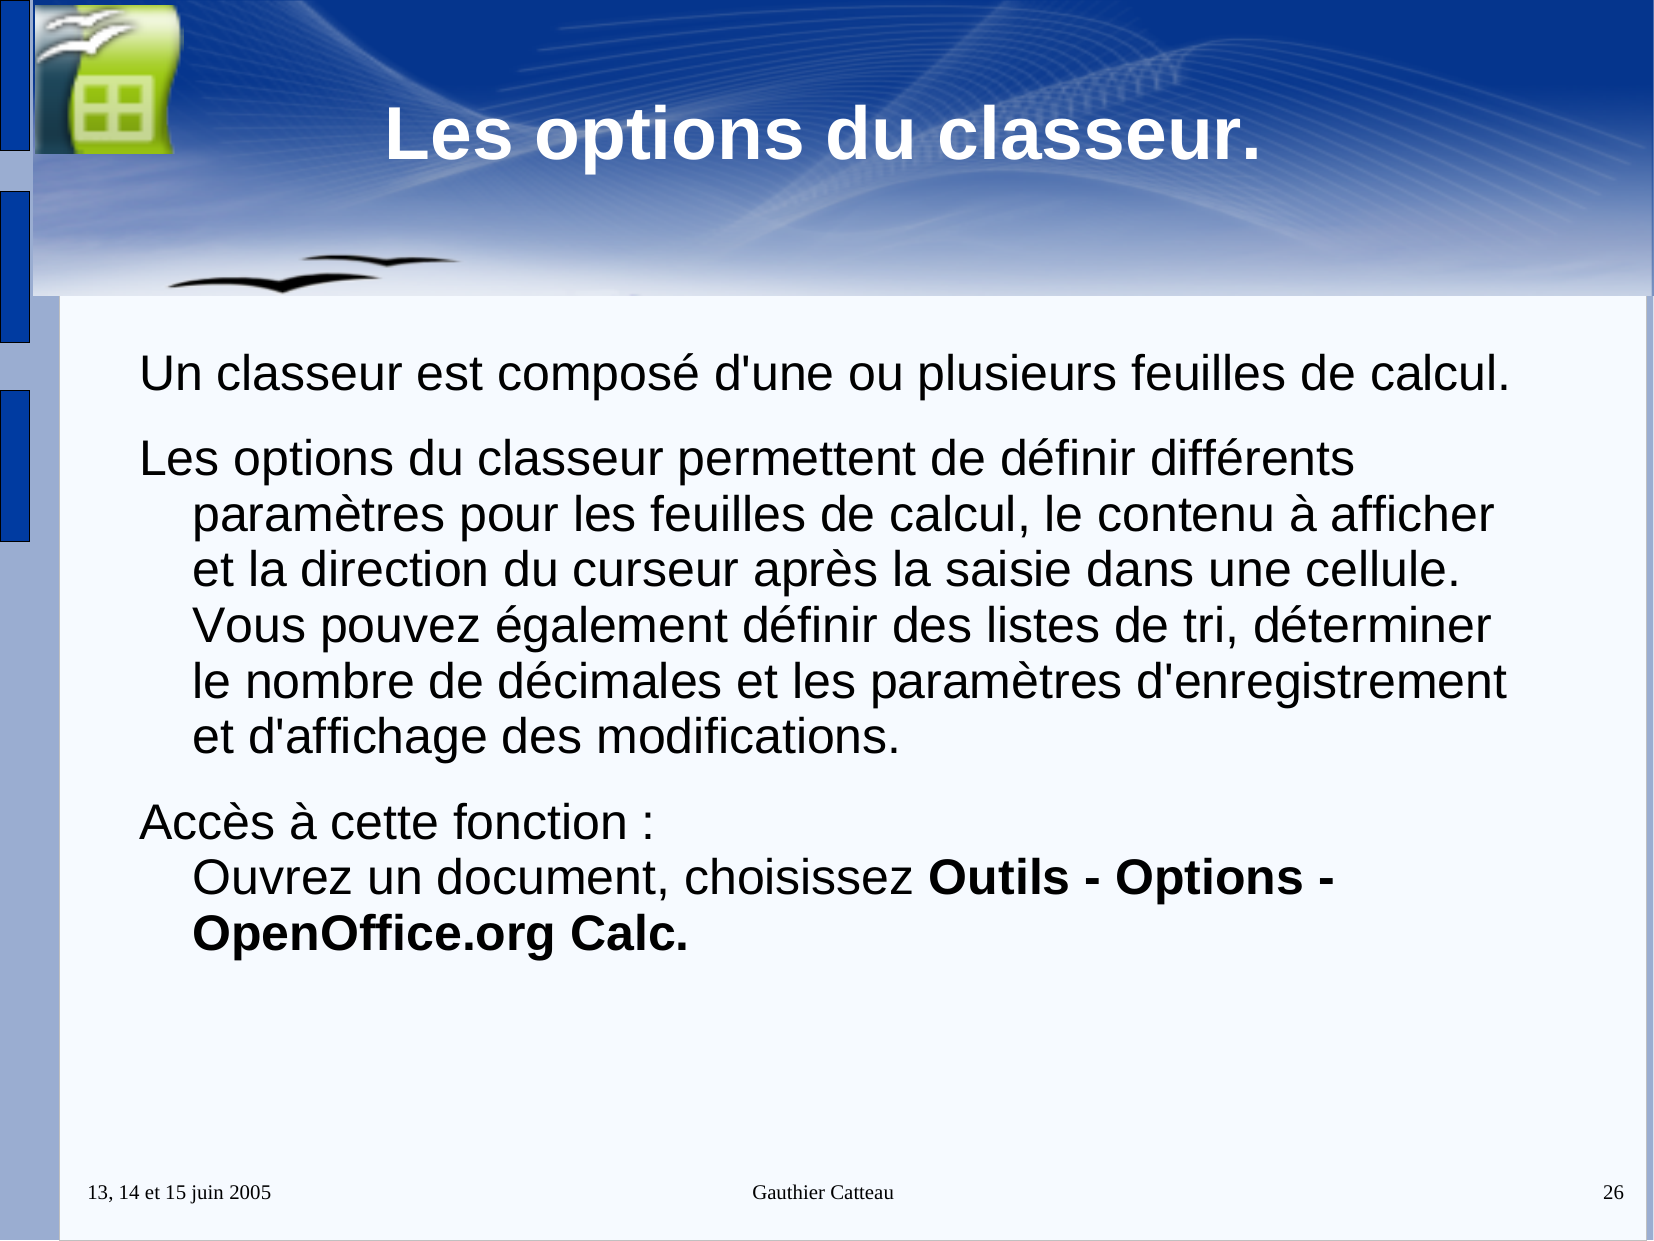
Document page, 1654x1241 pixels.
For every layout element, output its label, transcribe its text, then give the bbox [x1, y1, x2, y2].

title Les options du classeur. [118, 29, 1531, 237]
picture [33, 0, 1654, 296]
list Un classeur est composé d'une ou plusieurs feuilles de calcul. Les options du classeur permettent de définir différents paramètres pour les feuilles de calcul, le contenu à afficher et la direction du curseur après la saisie dans une cellule. Vous pouvez également définir des listes de tri, déterminer le nombre de décimales et les paramètres d'enregistrement et d'affichage des modifications. Accès à cette fonction : Ouvrez un document, choisissez Outils - Options - OpenOffice.org Calc. [121, 344, 1534, 1127]
